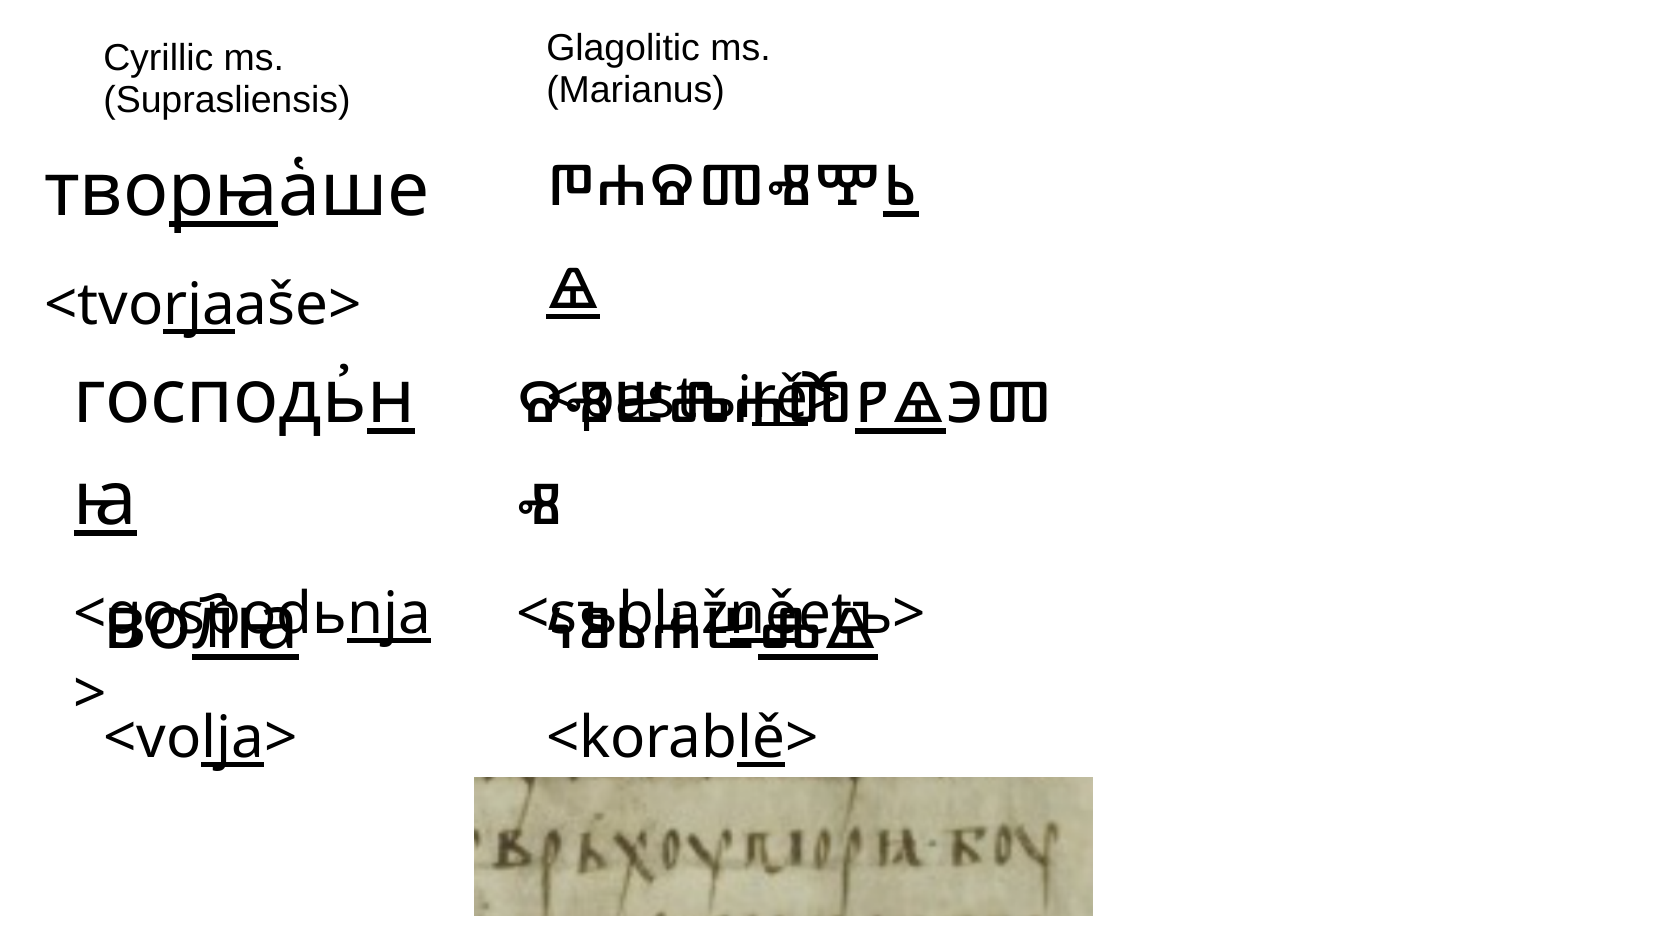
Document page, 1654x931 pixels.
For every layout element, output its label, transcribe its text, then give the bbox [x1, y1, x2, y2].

text_box ⰽⱁⱃⰰⰱⰾⱑ <korablě> [531, 561, 975, 768]
text_box Cyrillic ms. (Suprasliensis) [88, 29, 384, 129]
text_box ⱄⱏⰱⰾⰰⰶⱀⱑⰵⱅⱏ <sъblažněetъ> [501, 334, 1093, 535]
text_box творꙗа҅ше <tvorjaaše> [29, 128, 502, 329]
text_box ⱂⰰⱄⱅⱏⰹⱃⱑ <pastъirě> [531, 118, 975, 319]
text_box господь҆нꙗ <gospodьnja> [59, 334, 473, 615]
picture [474, 777, 1093, 916]
text_box Glagolitic ms. (Marianus) [531, 19, 827, 119]
text_box вол҄ꙗ <volja> [88, 615, 355, 768]
